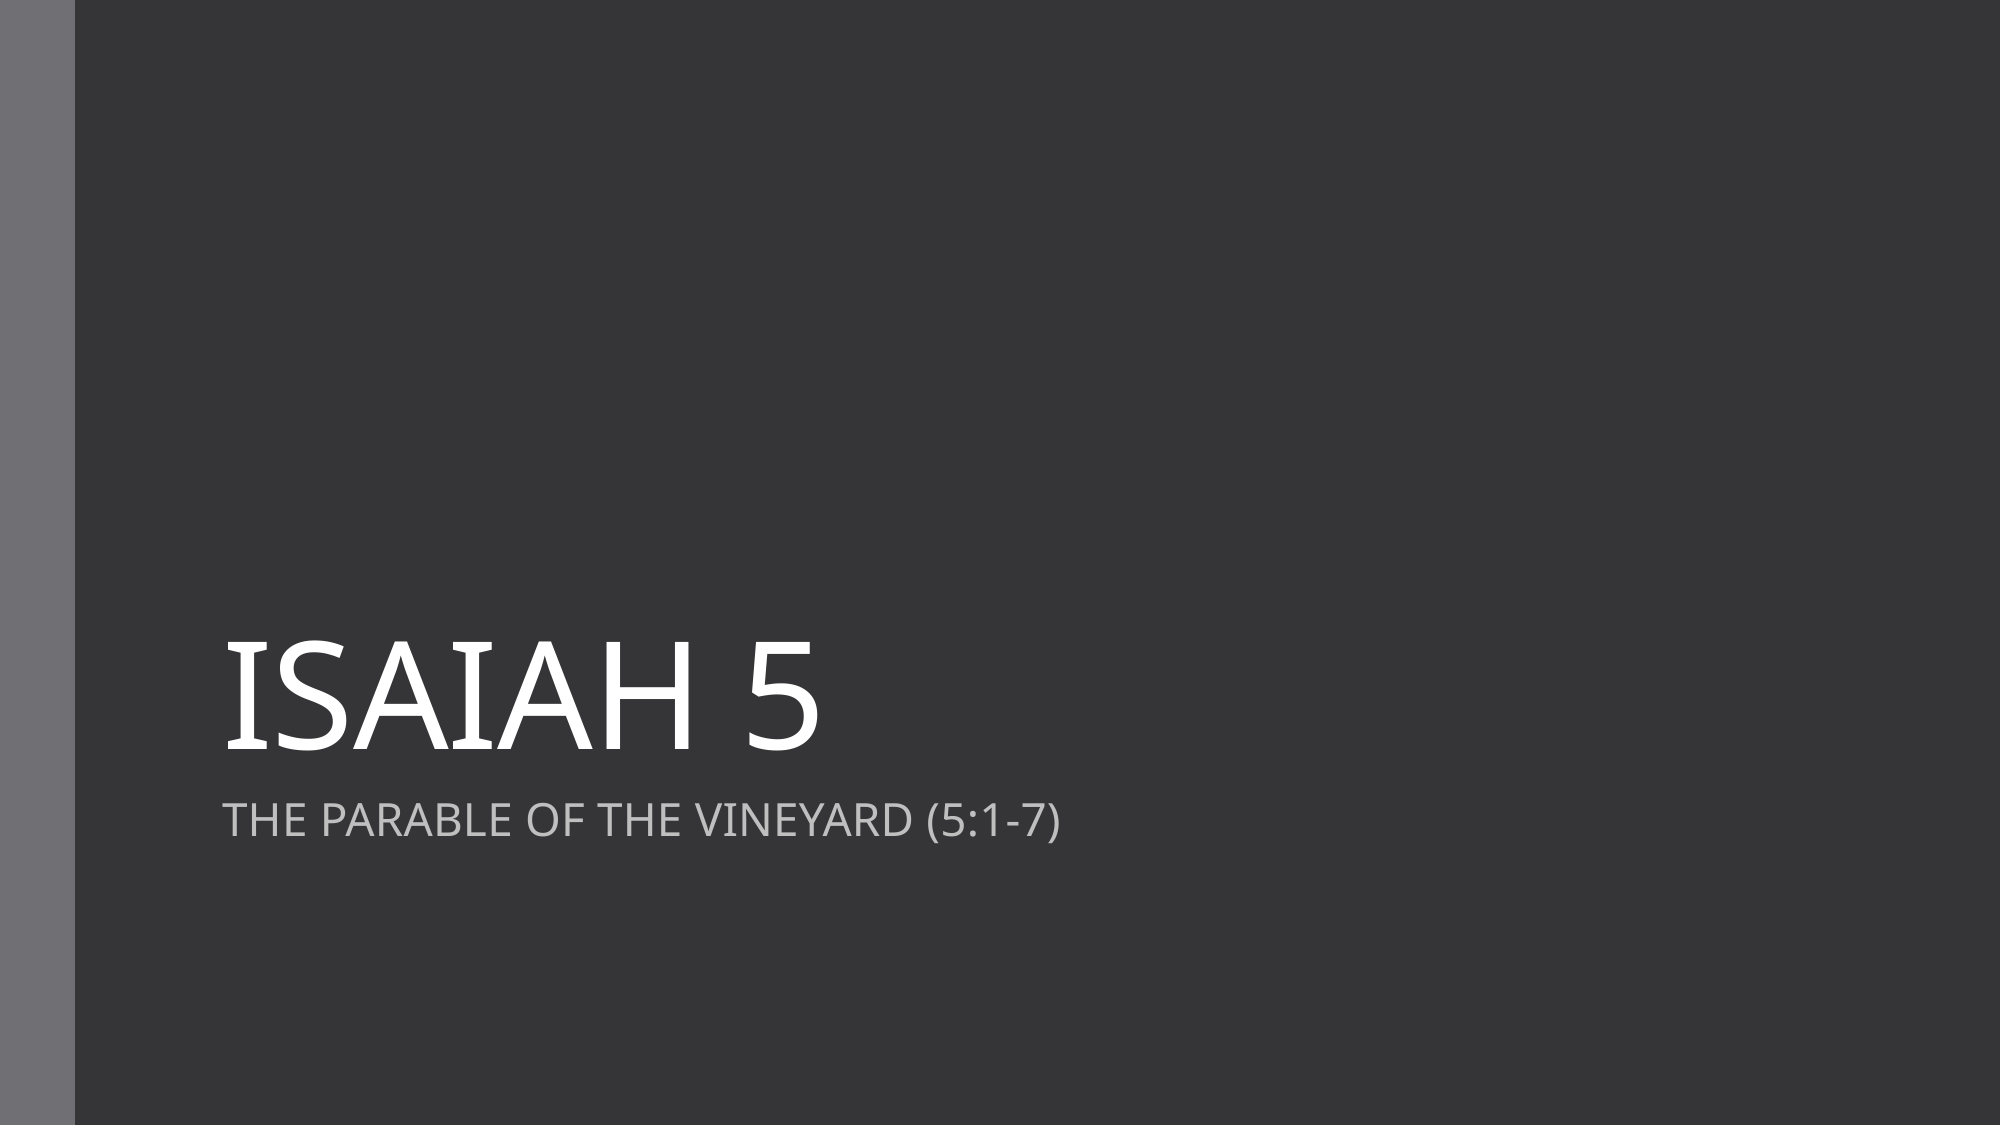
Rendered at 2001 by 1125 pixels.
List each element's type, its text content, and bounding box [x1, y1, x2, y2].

subtitle THE PARABLE OF THE VINEYARD (5:1-7) [206, 787, 1752, 1066]
title ISAIAH 5 [206, 124, 1752, 787]
